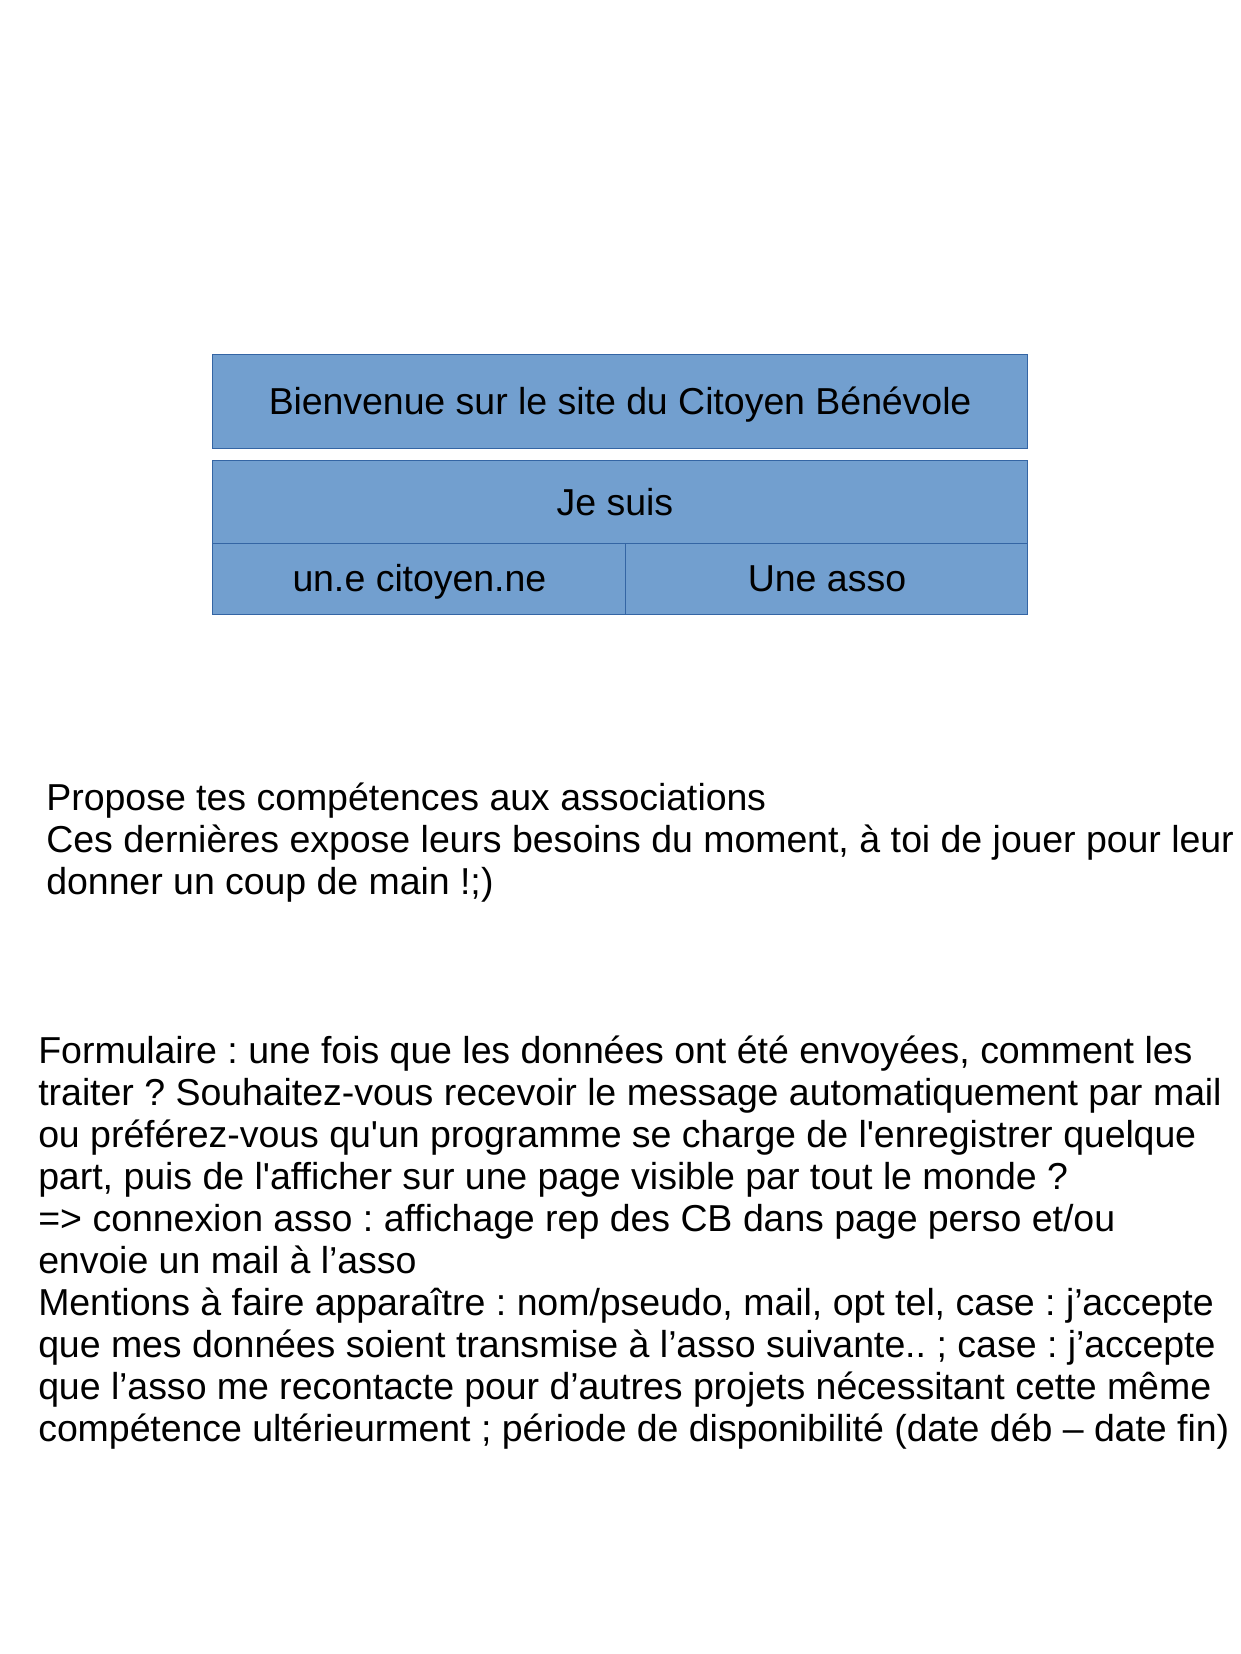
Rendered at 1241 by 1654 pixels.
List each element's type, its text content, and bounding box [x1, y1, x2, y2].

text_box Je suis [212, 460, 1028, 543]
text_box Propose tes compétences aux associations Ces dernières expose leurs besoins du moment, à toi de jouer pour leur donner un coup de main !;) [31, 769, 1241, 911]
text_box Une asso [625, 543, 1028, 615]
text_box Formulaire : une fois que les données ont été envoyées, comment les traiter ? Souhaitez-vous recevoir le message automatiquement par mail ou préférez-vous qu'un programme se charge de l'enregistrer quelque part, puis de l'afficher sur une page visible par tout le monde ? => connexion asso : affichage rep des CB dans page perso et/ou envoie un mail à l’asso Mentions à faire apparaître : nom/pseudo, mail, opt tel, case : j’accepte que mes données soient transmise à l’asso suivante.. ; case : j’accepte que l’asso me recontacte pour d’autres projets nécessitant cette même compétence ultérieurment ; période de disponibilité (date déb – date fin) [23, 1021, 1241, 1457]
text_box Bienvenue sur le site du Citoyen Bénévole [212, 354, 1028, 449]
text_box un.e citoyen.ne [212, 543, 625, 615]
